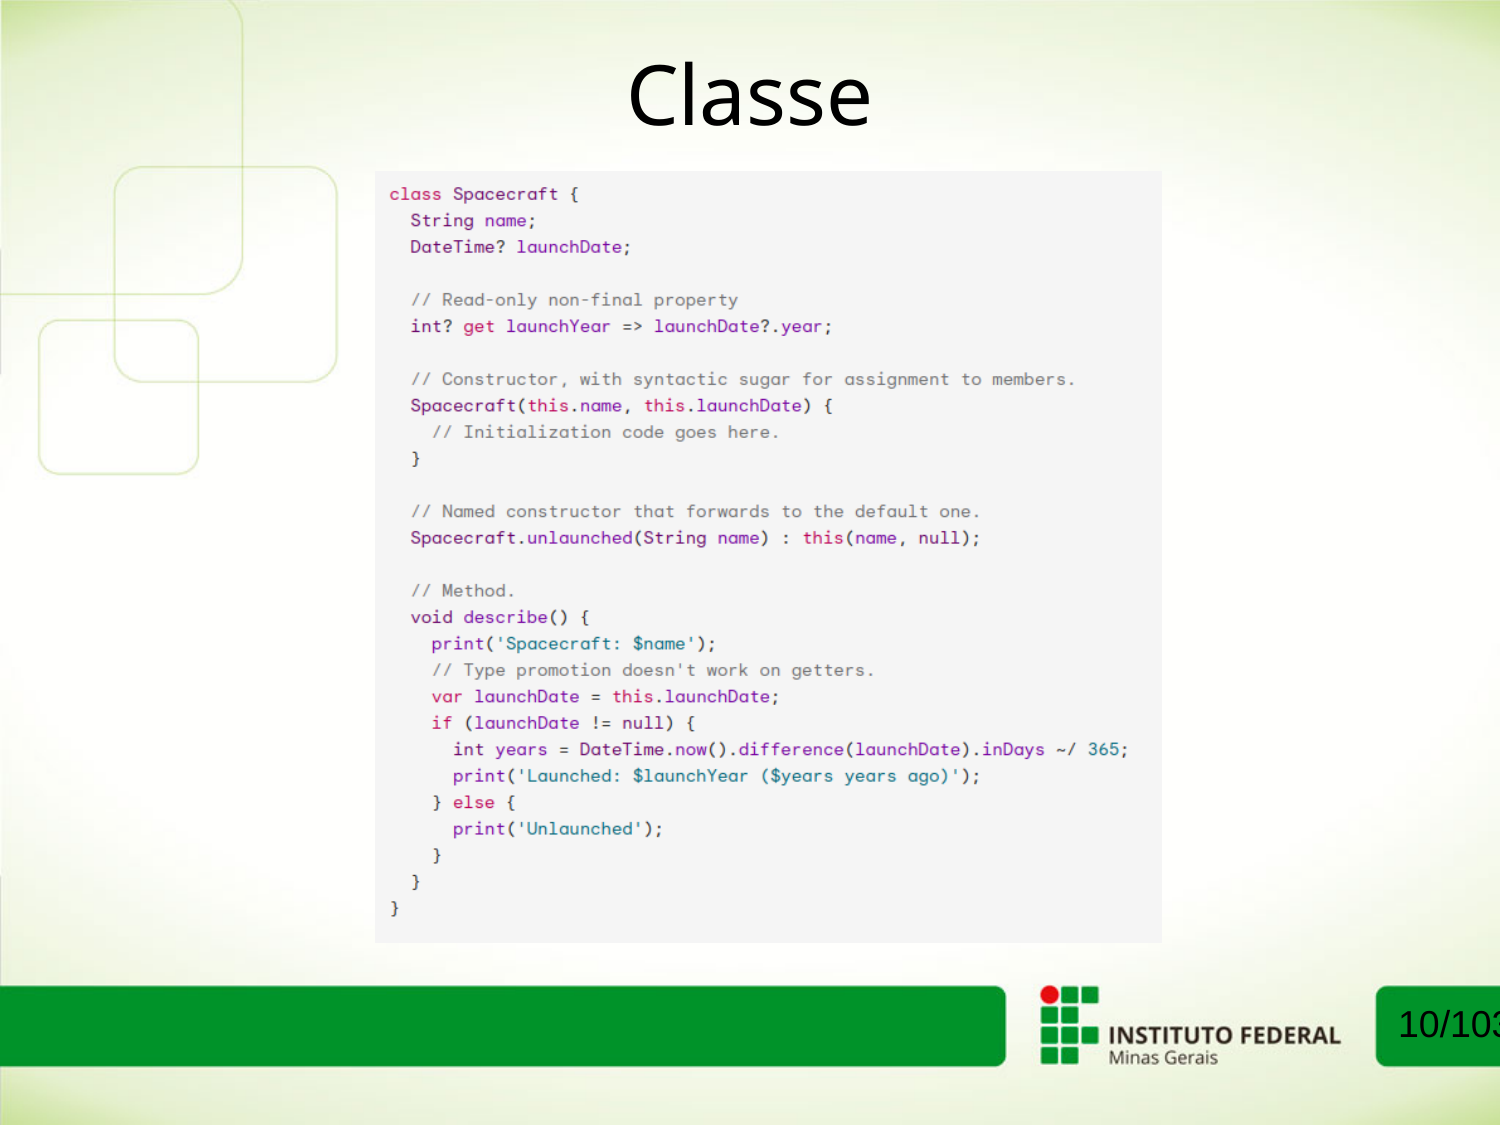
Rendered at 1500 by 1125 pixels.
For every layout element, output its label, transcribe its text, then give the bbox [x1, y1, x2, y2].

picture [0, 0, 1500, 1125]
text_box Classe [74, 30, 1425, 155]
